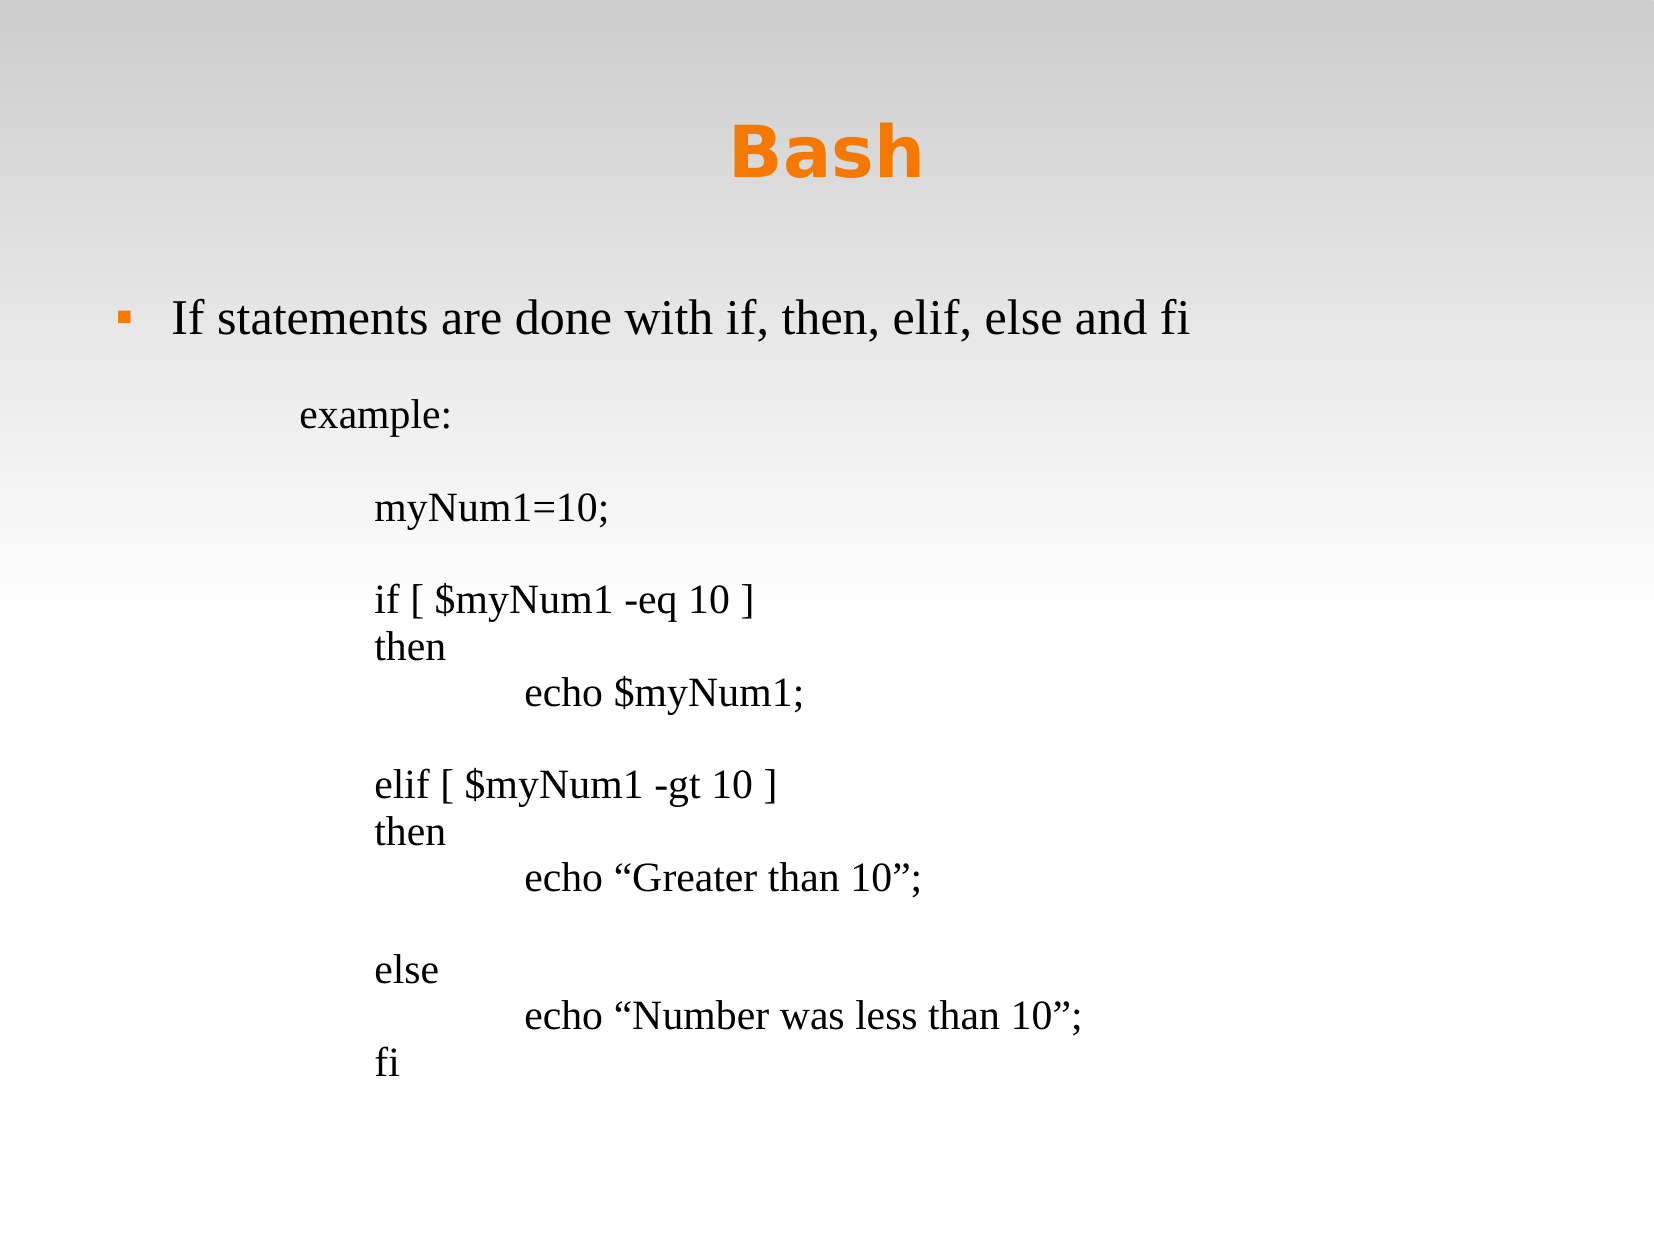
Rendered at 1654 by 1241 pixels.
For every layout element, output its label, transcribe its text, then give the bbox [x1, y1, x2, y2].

list If statements are done with if, then, elif, else and fi example: myNum1=10; if [ $myNum1 -eq 10 ] then echo $myNum1; elif [ $myNum1 -gt 10 ] then echo “Greater than 10”; else echo “Number was less than 10”; fi [82, 290, 1571, 1210]
title Bash [82, 49, 1571, 257]
